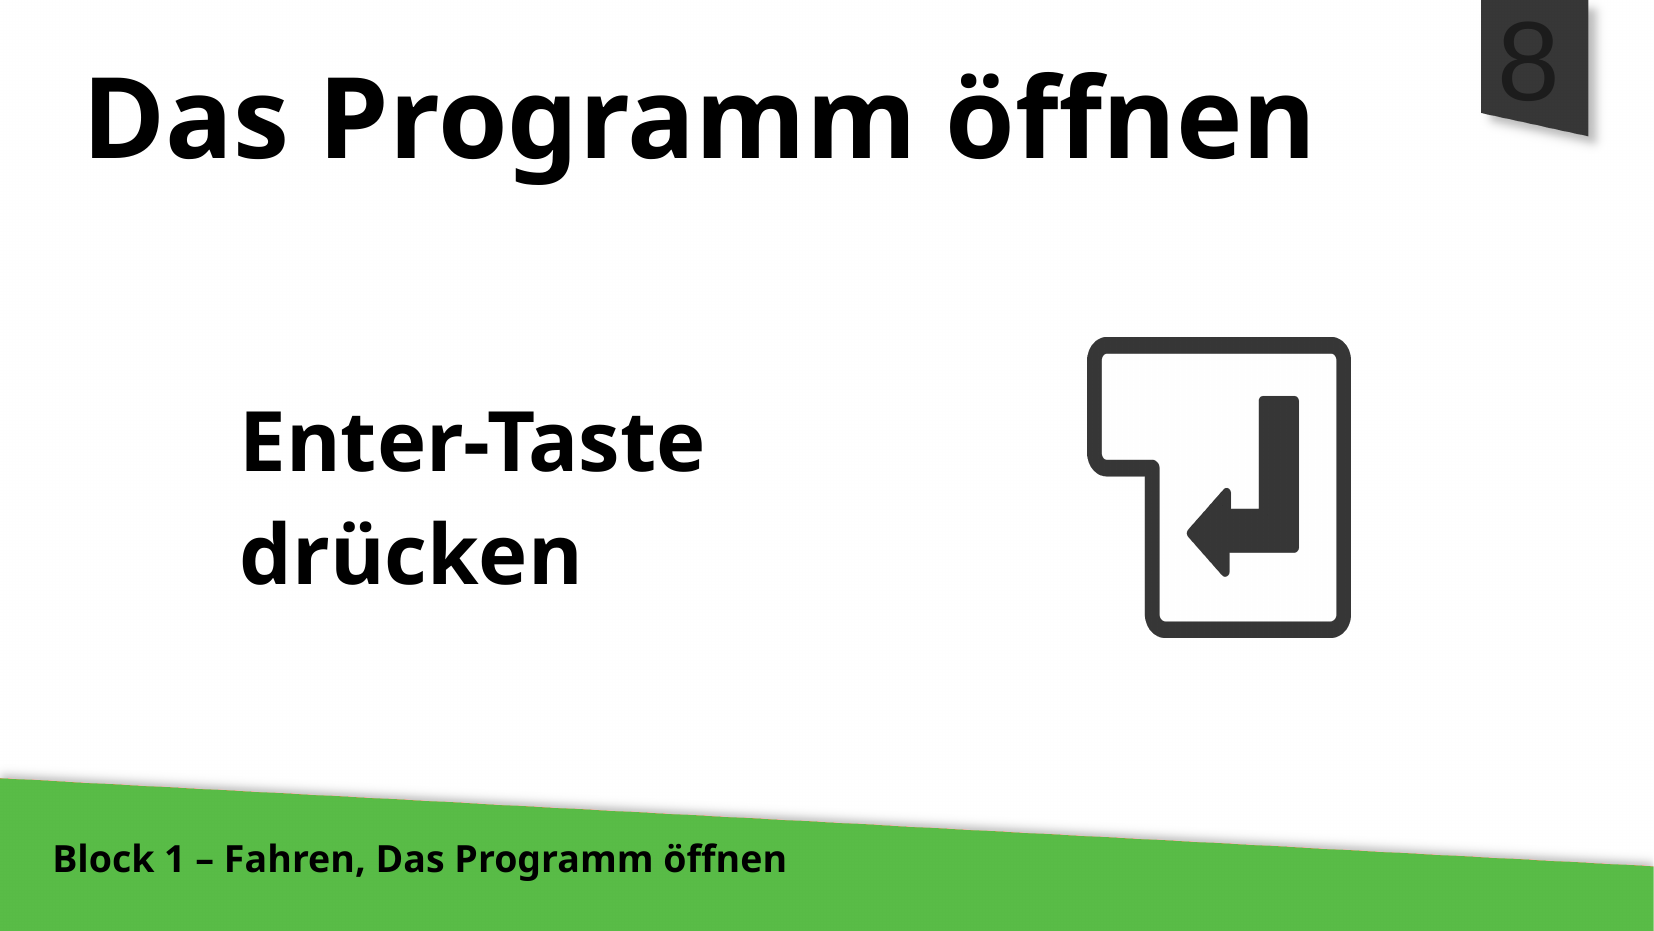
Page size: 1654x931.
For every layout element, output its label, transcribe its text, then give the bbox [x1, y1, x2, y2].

text_box Enter-Taste drücken [225, 375, 1051, 601]
text_box <number> [900, 0, 1576, 132]
title Das Programm öffnen [82, 37, 1463, 193]
text_box Block 1 – Fahren, Das Programm öffnen [37, 825, 863, 901]
picture [0, 0, 1654, 931]
